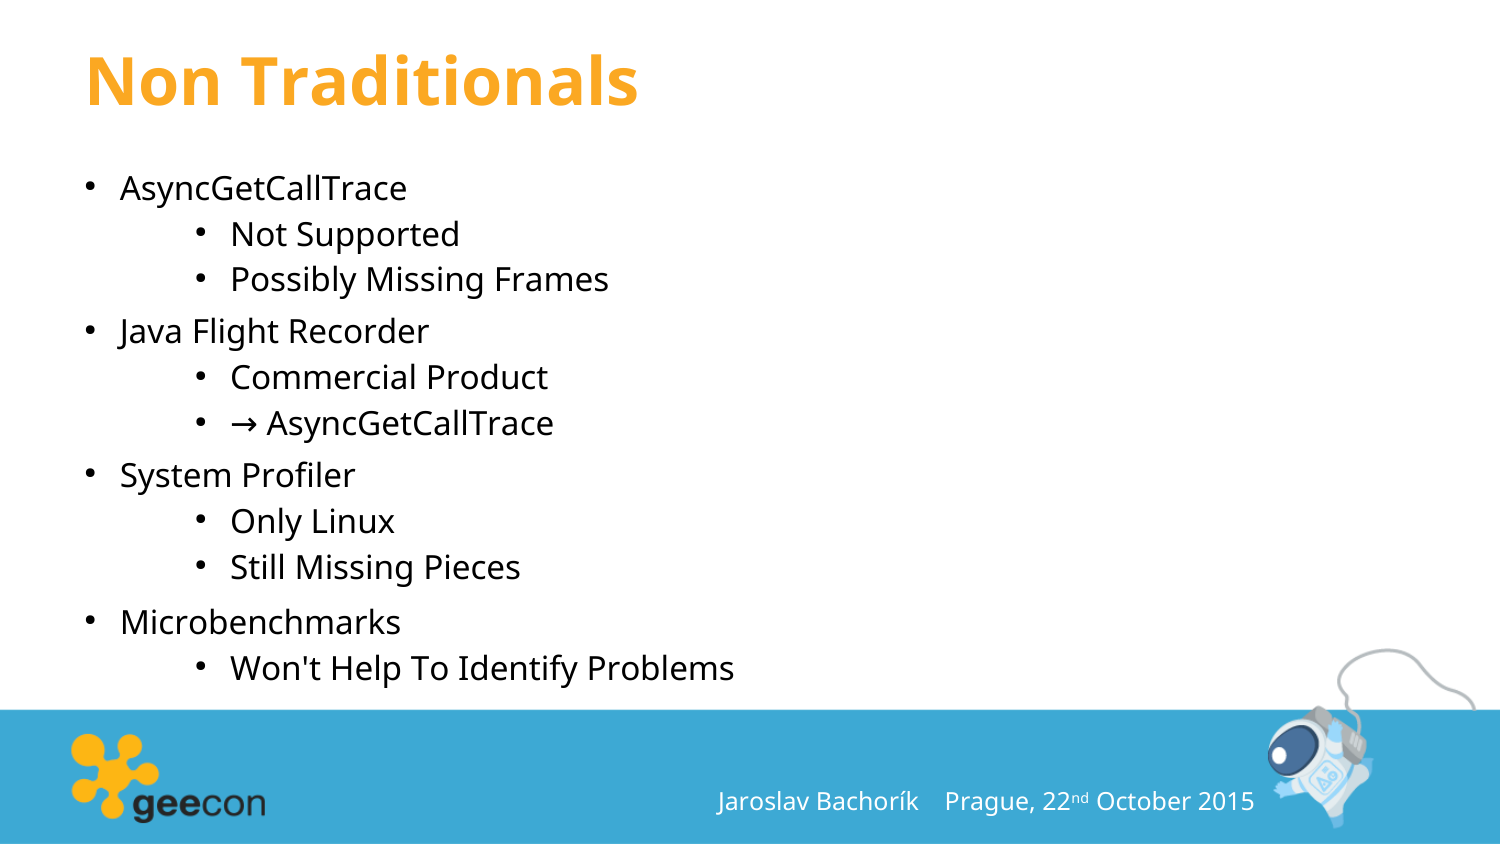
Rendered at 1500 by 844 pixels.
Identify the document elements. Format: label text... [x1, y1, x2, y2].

list AsyncGetCallTrace Not Supported Possibly Missing Frames Java Flight Recorder Commercial Product → AsyncGetCallTrace System Profiler Only Linux Still Missing Pieces Microbenchmarks Won't Help To Identify Problems [75, 161, 1426, 623]
title Non Traditionals [75, 33, 1426, 161]
text_box Jaroslav Bachorík Prague, 22nd October 2015 [442, 778, 1270, 824]
picture [0, 0, 1500, 844]
